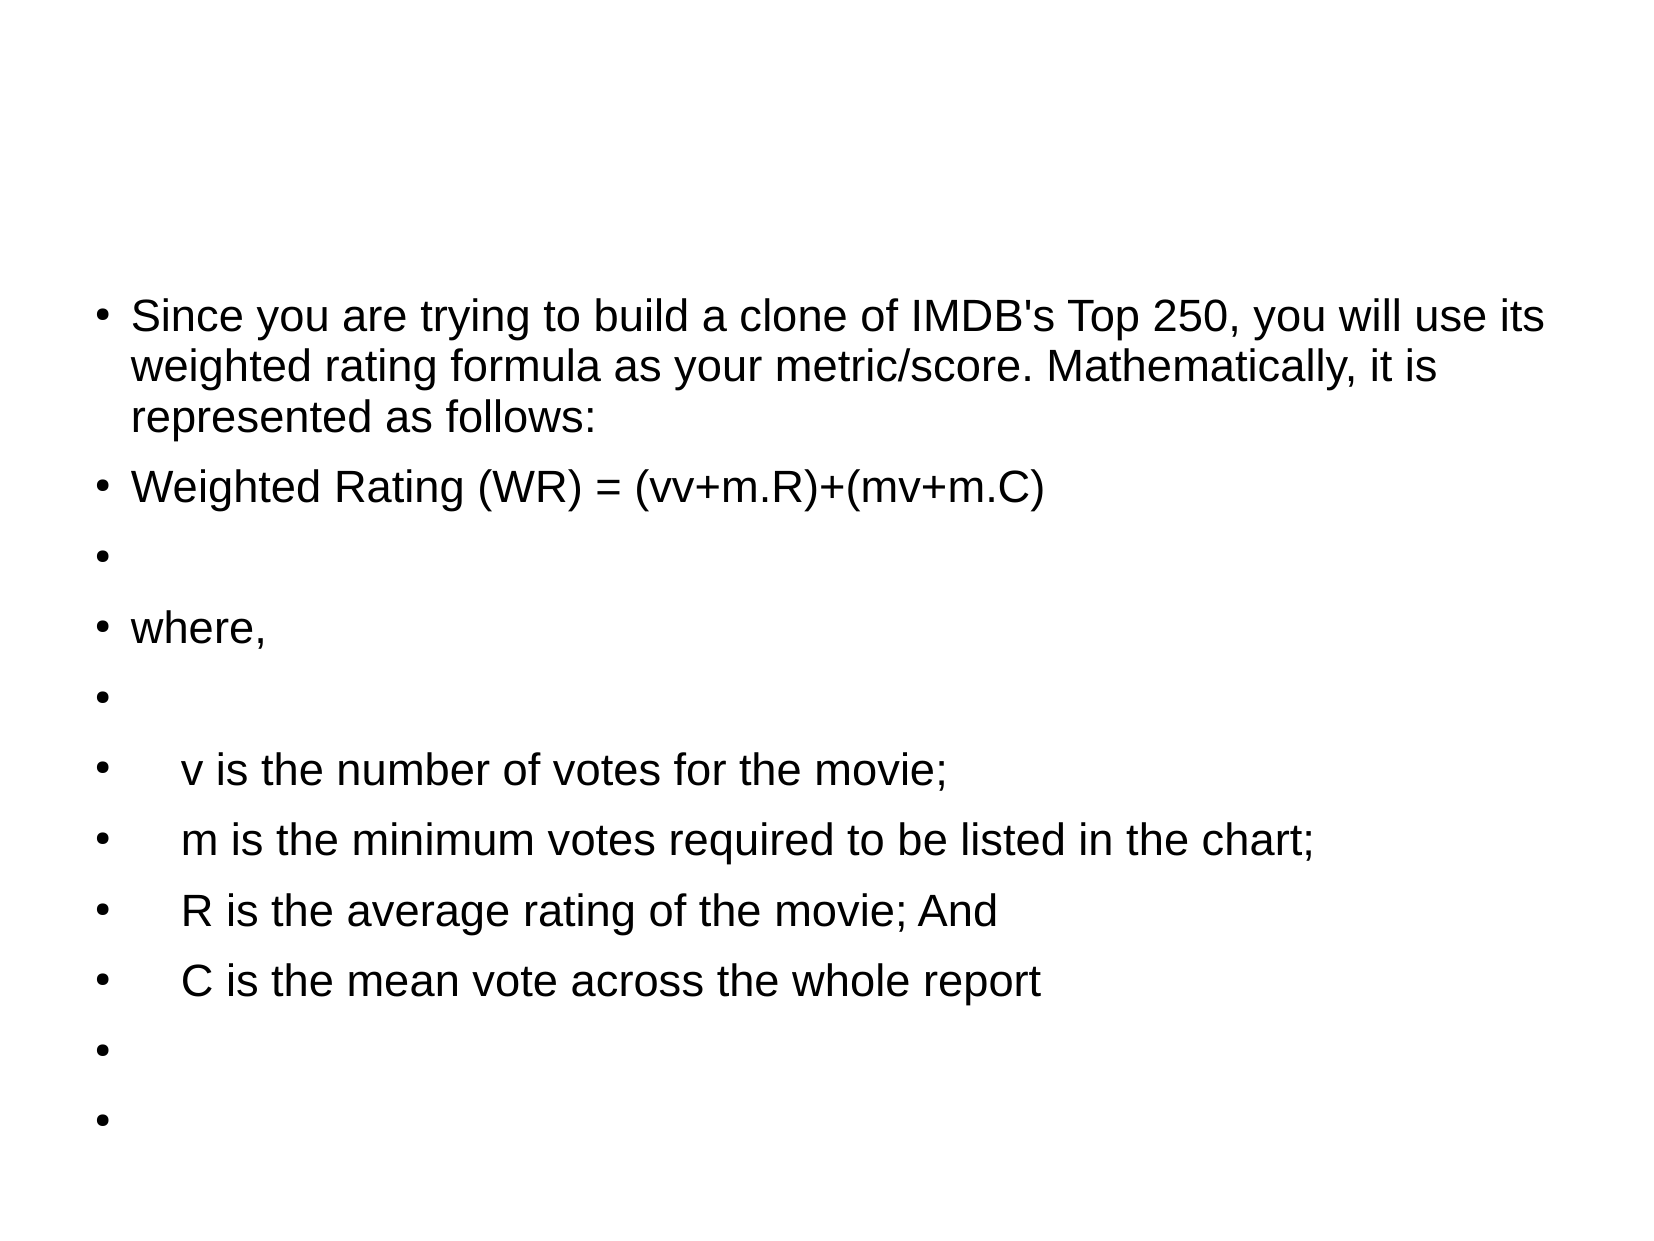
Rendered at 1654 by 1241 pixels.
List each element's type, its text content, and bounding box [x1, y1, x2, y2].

list Since you are trying to build a clone of IMDB's Top 250, you will use its weighted rating formula as your metric/score. Mathematically, it is represented as follows: Weighted Rating (WR) = (vv+m.R)+(mv+m.C) where, v is the number of votes for the movie; m is the minimum votes required to be listed in the chart; R is the average rating of the movie; And C is the mean vote across the whole report [82, 290, 1571, 1010]
